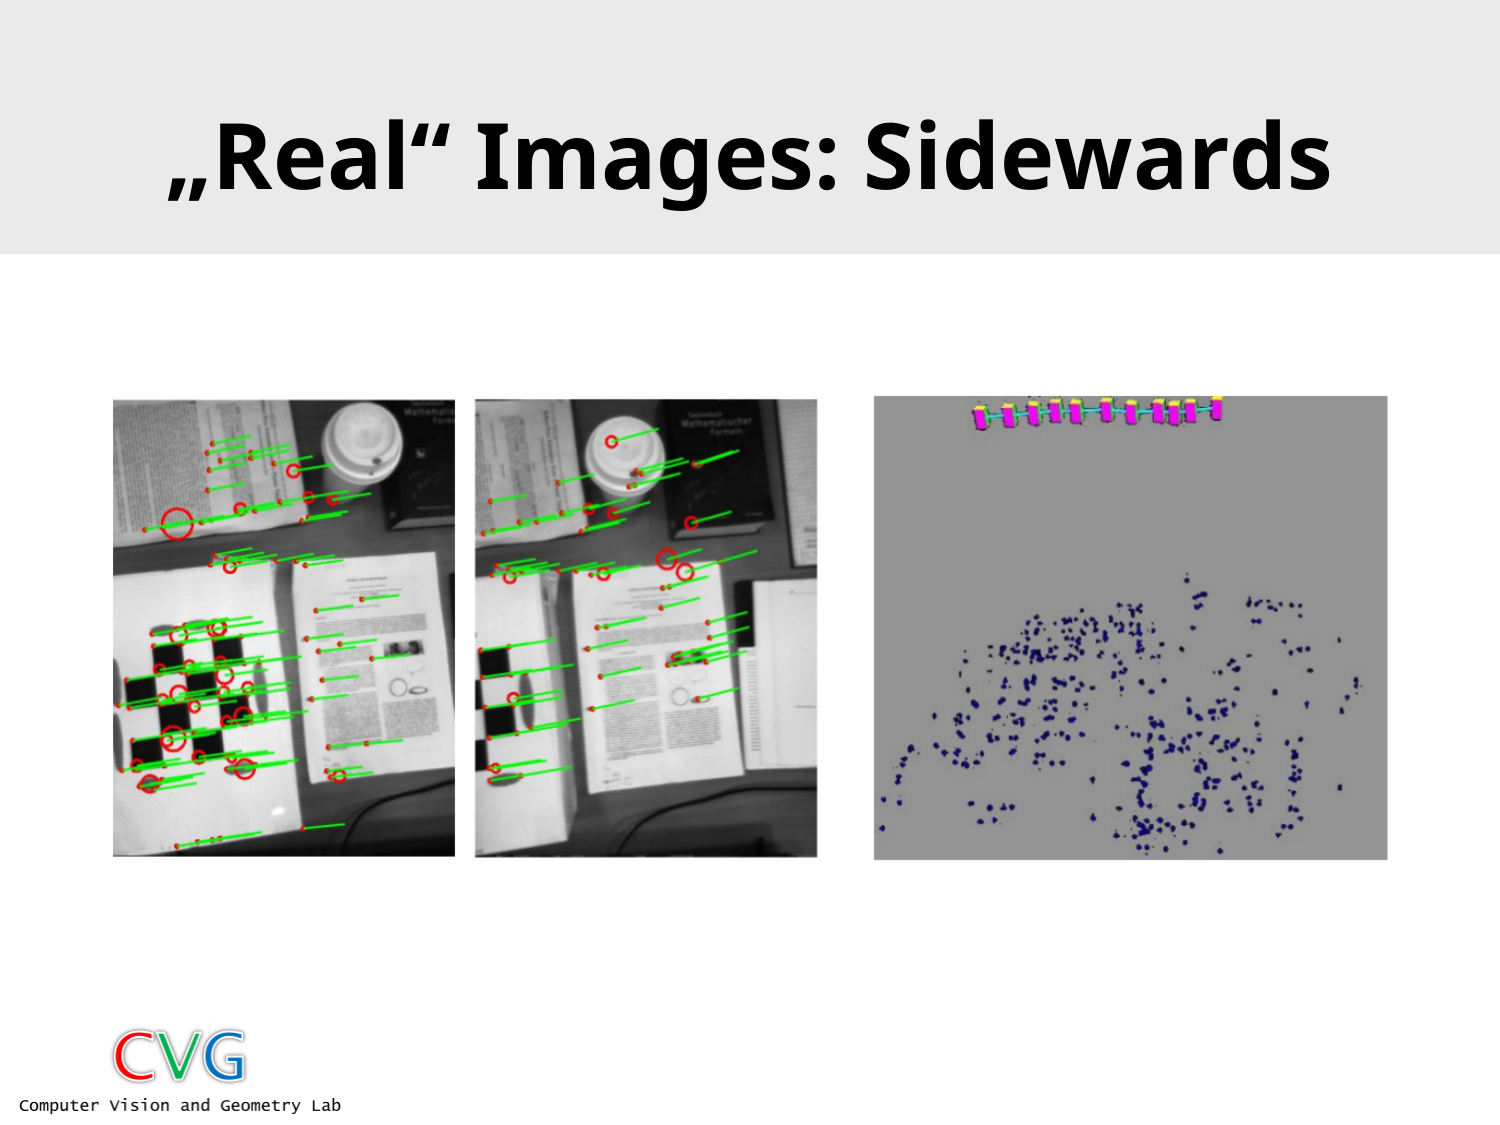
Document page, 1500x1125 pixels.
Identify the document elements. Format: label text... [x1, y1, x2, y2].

title „Real“ Images: Sidewards [114, 35, 1386, 271]
picture [1, 996, 359, 1124]
picture [112, 395, 1388, 861]
